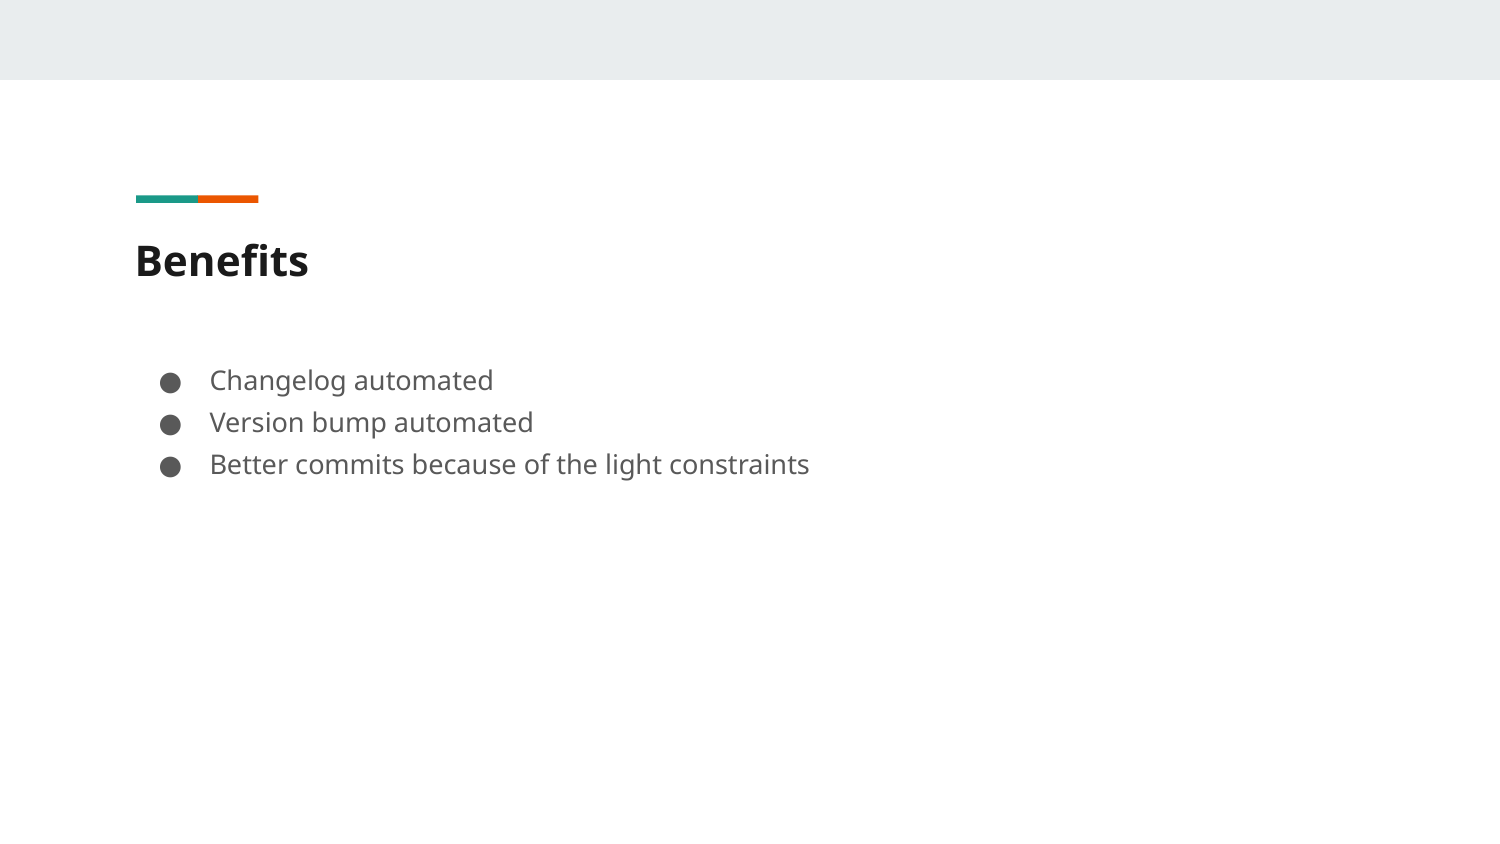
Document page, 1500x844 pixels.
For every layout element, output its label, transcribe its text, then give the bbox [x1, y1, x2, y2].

title Benefits [119, 216, 1381, 305]
list Changelog automated Version bump automated Better commits because of the light constraints [119, 341, 1381, 712]
